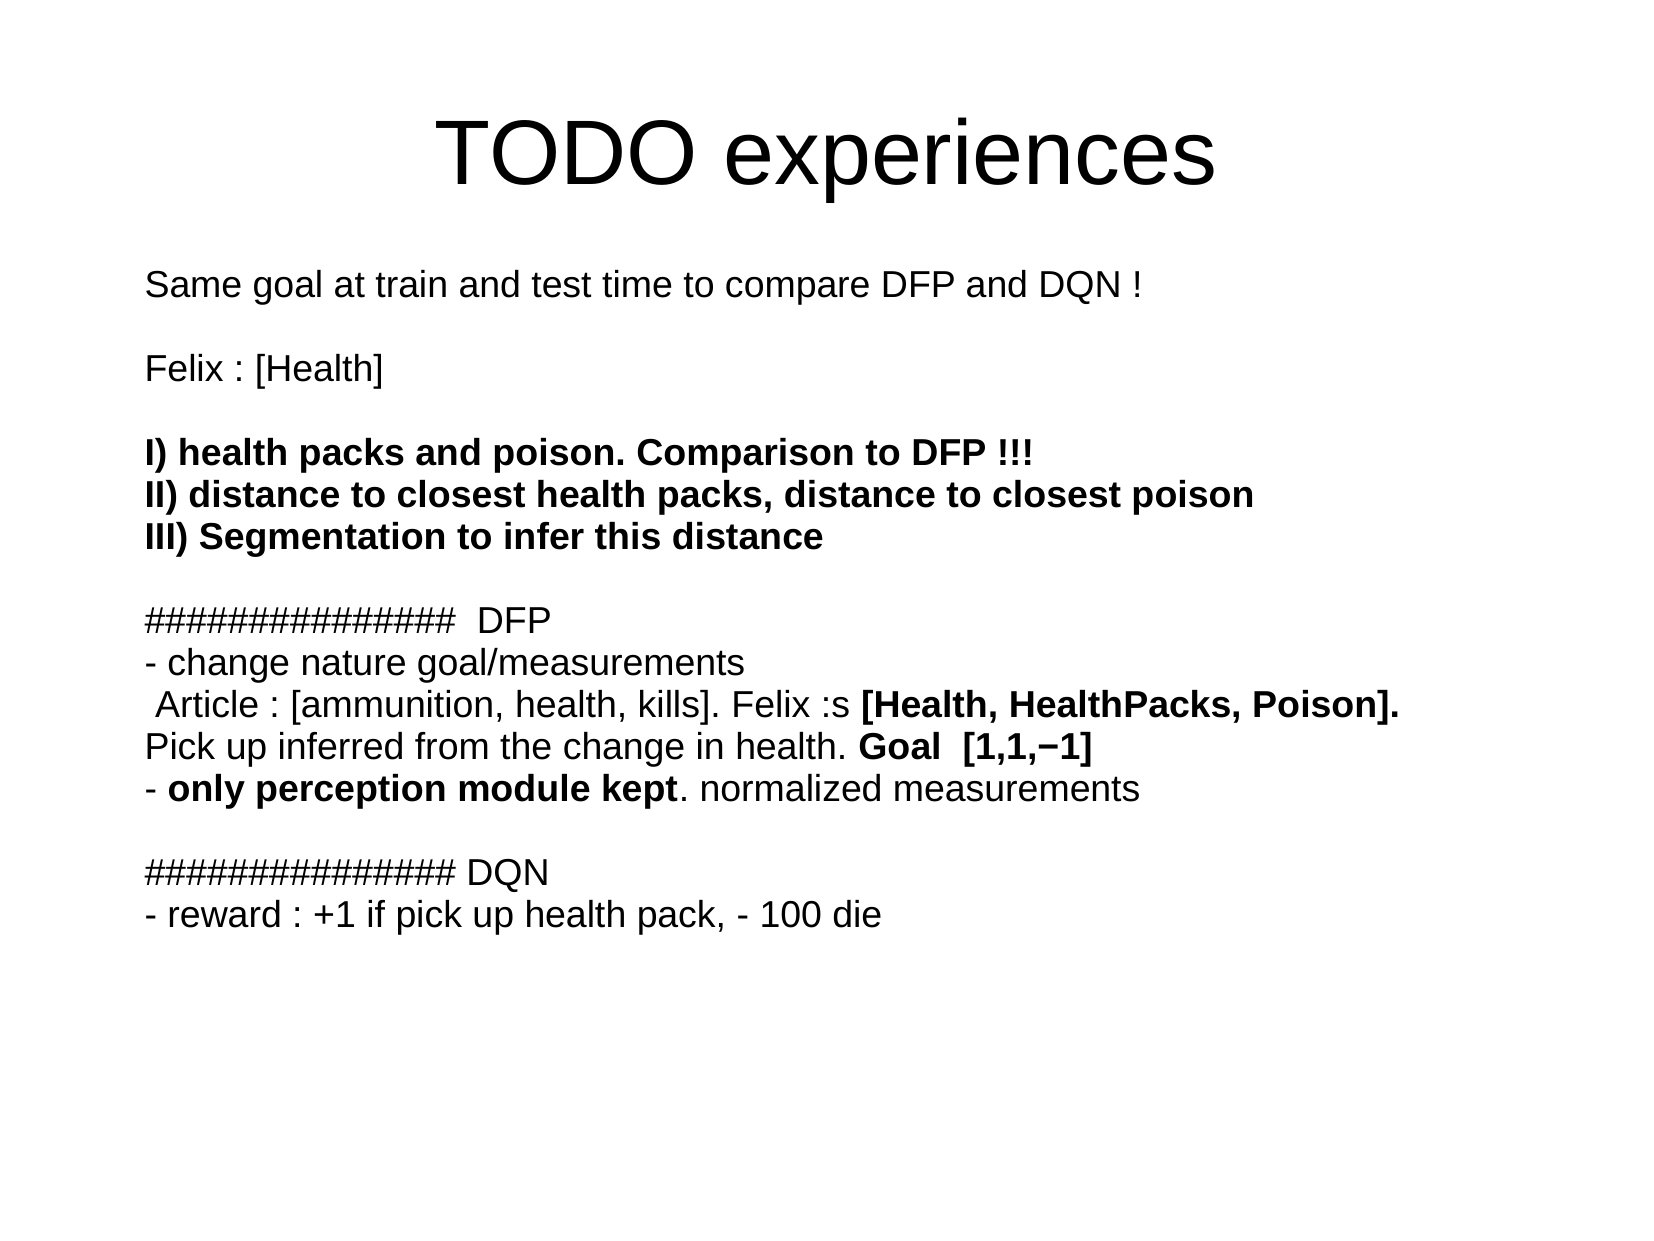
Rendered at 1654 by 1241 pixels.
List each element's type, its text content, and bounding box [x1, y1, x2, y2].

text_box Same goal at train and test time to compare DFP and DQN ! Felix : [Health] I) health packs and poison. Comparison to DFP !!! II) distance to closest health packs, distance to closest poison III) Segmentation to infer this distance ############### DFP - change nature goal/measurements Article : [ammunition, health, kills]. Felix :s [Health, HealthPacks, Poison]. Pick up inferred from the change in health. Goal [1,1,−1] - only perception module kept. normalized measurements ############### DQN - reward : +1 if pick up health pack, - 100 die [129, 256, 1571, 1241]
title TODO experiences [82, 49, 1571, 257]
